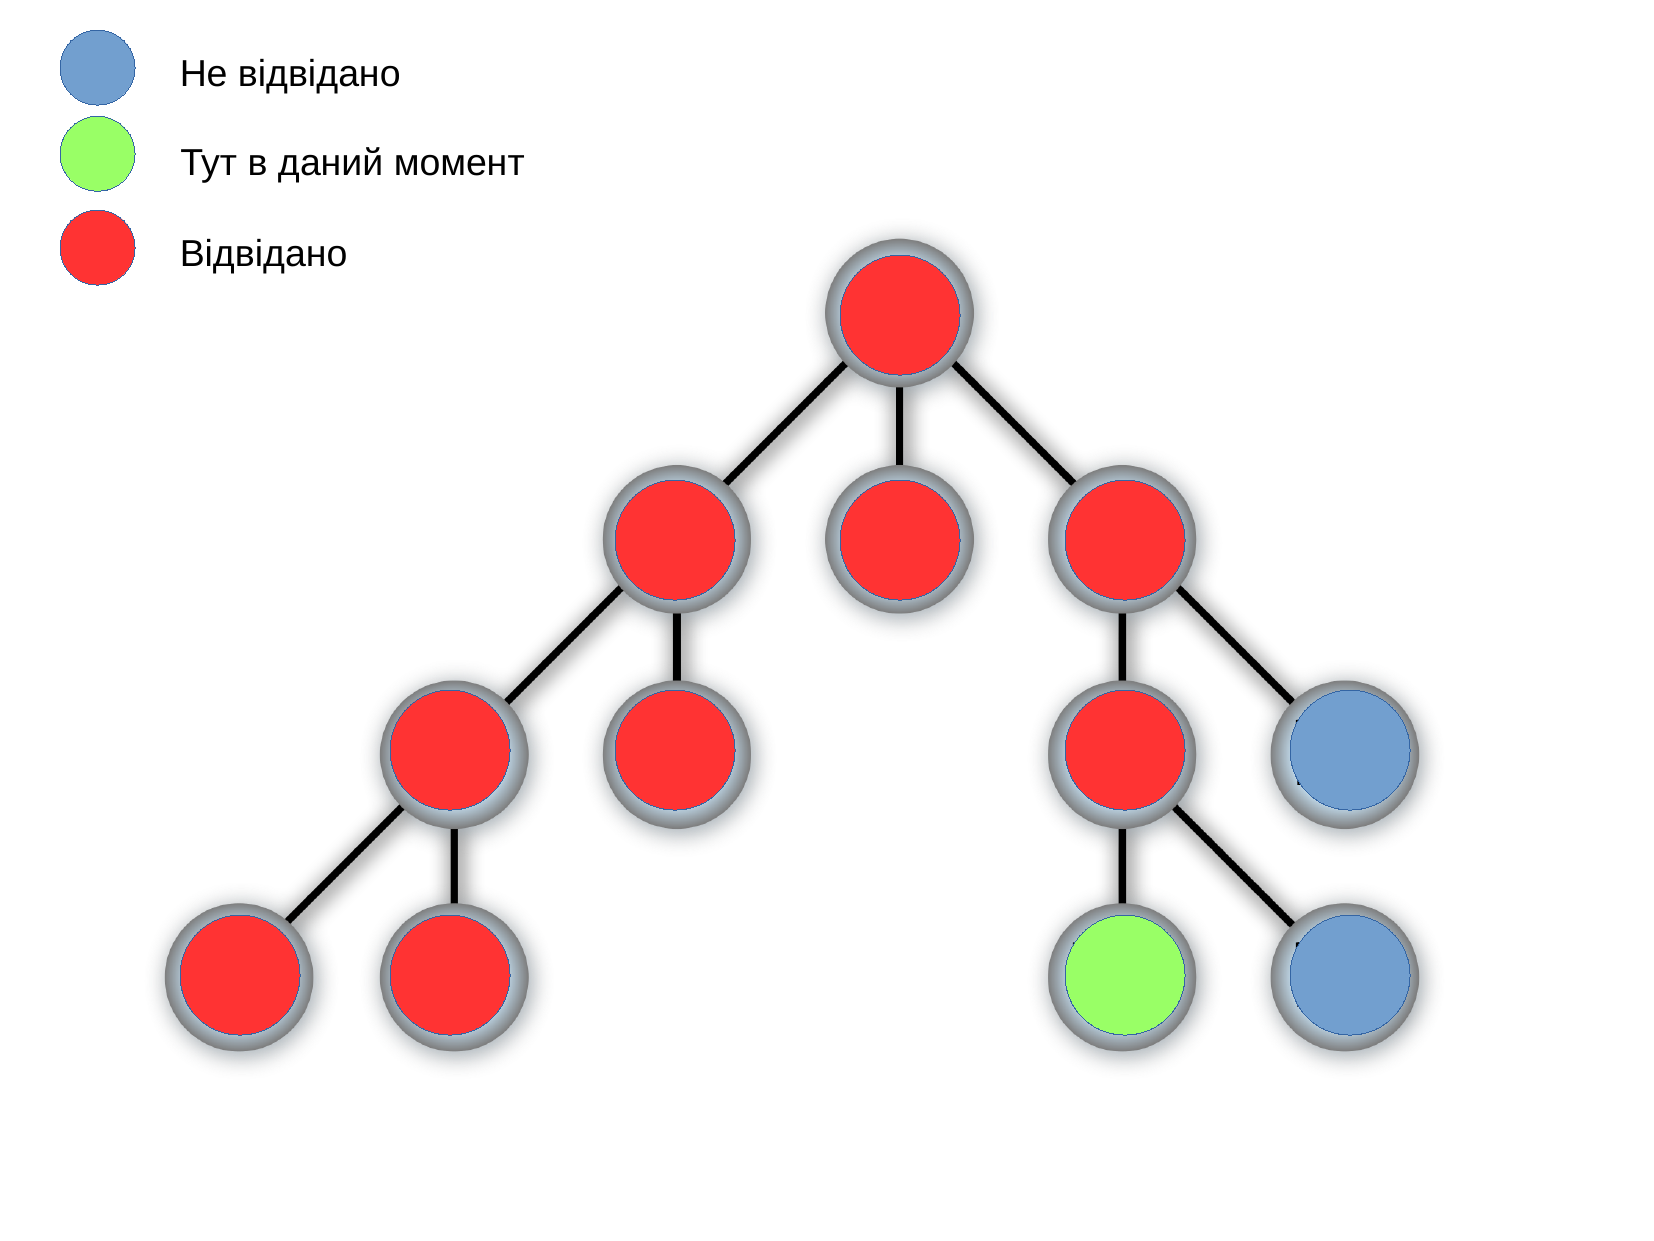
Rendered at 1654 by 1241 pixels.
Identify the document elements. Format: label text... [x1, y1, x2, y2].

text_box [1290, 915, 1411, 1036]
text_box [1290, 690, 1411, 811]
picture [120, 191, 1530, 1096]
text_box [60, 210, 136, 286]
text_box [840, 255, 961, 376]
text_box [1065, 480, 1186, 601]
text_box [180, 915, 301, 1036]
text_box [60, 30, 136, 106]
text_box [1065, 915, 1186, 1036]
text_box [60, 116, 136, 192]
text_box [390, 915, 511, 1036]
text_box [615, 480, 736, 601]
text_box [615, 690, 736, 811]
text_box [390, 690, 511, 811]
text_box [840, 480, 961, 601]
text_box Не відвідано [165, 45, 416, 102]
text_box Тут в даний момент [165, 134, 541, 192]
text_box Відвідано [165, 225, 363, 282]
text_box [1065, 690, 1186, 811]
